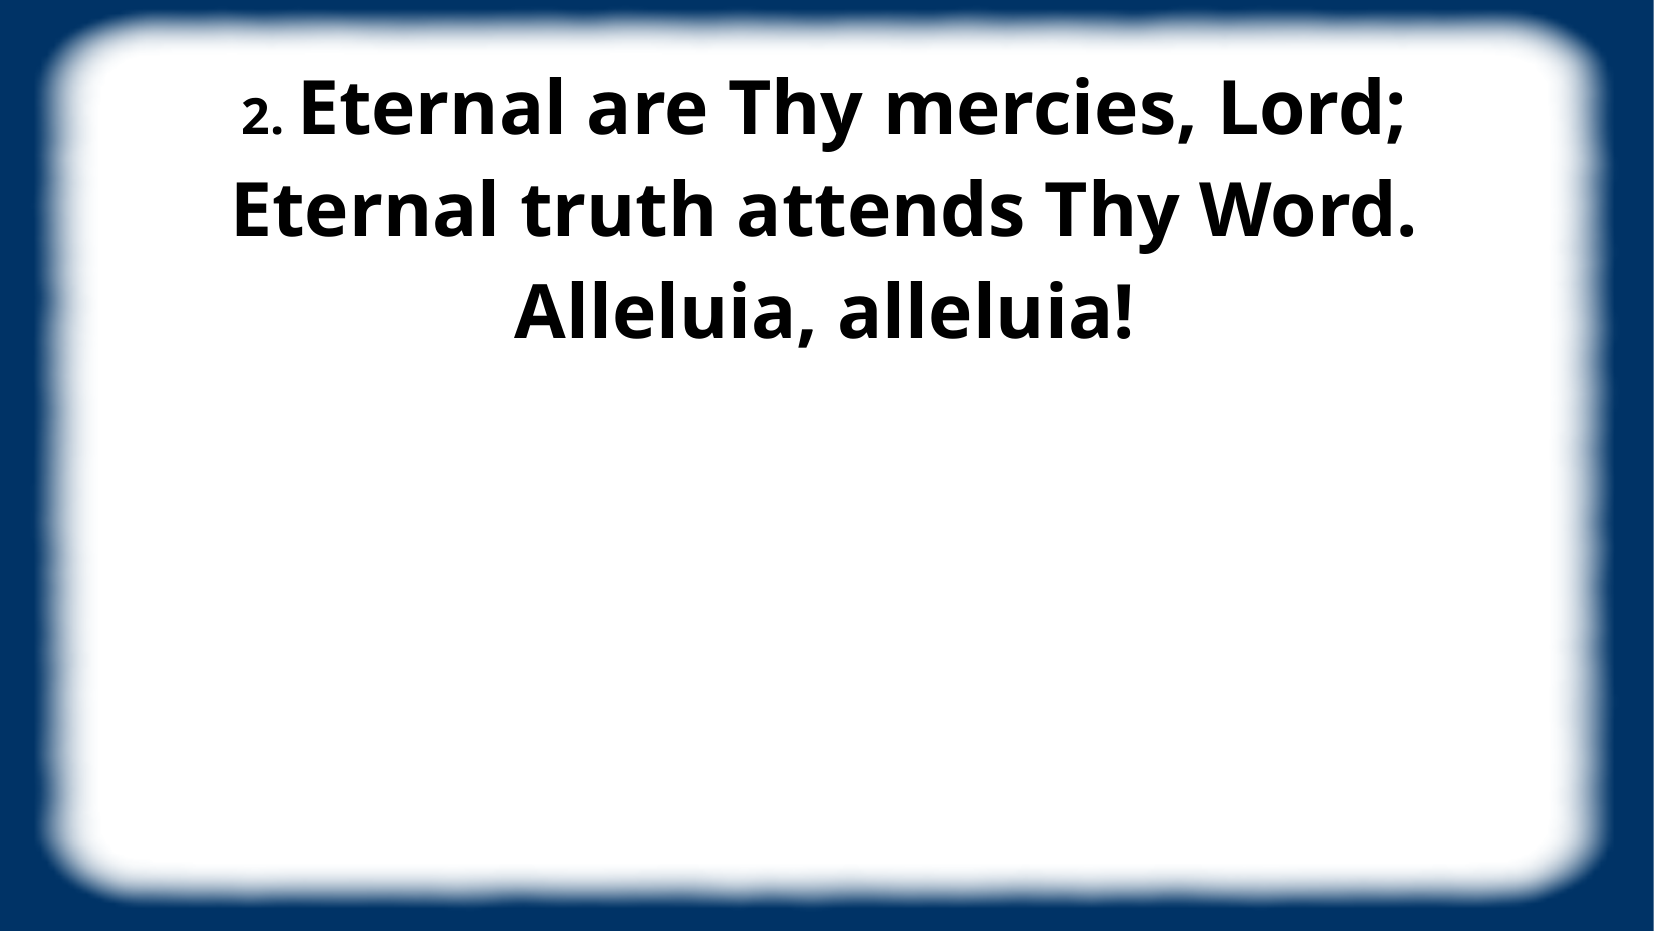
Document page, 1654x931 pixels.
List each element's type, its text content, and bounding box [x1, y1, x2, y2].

text_box 2. Eternal are Thy mercies, Lord; Eternal truth attends Thy Word. Alleluia, alleluia! [105, 46, 1546, 361]
picture [0, 0, 1654, 931]
